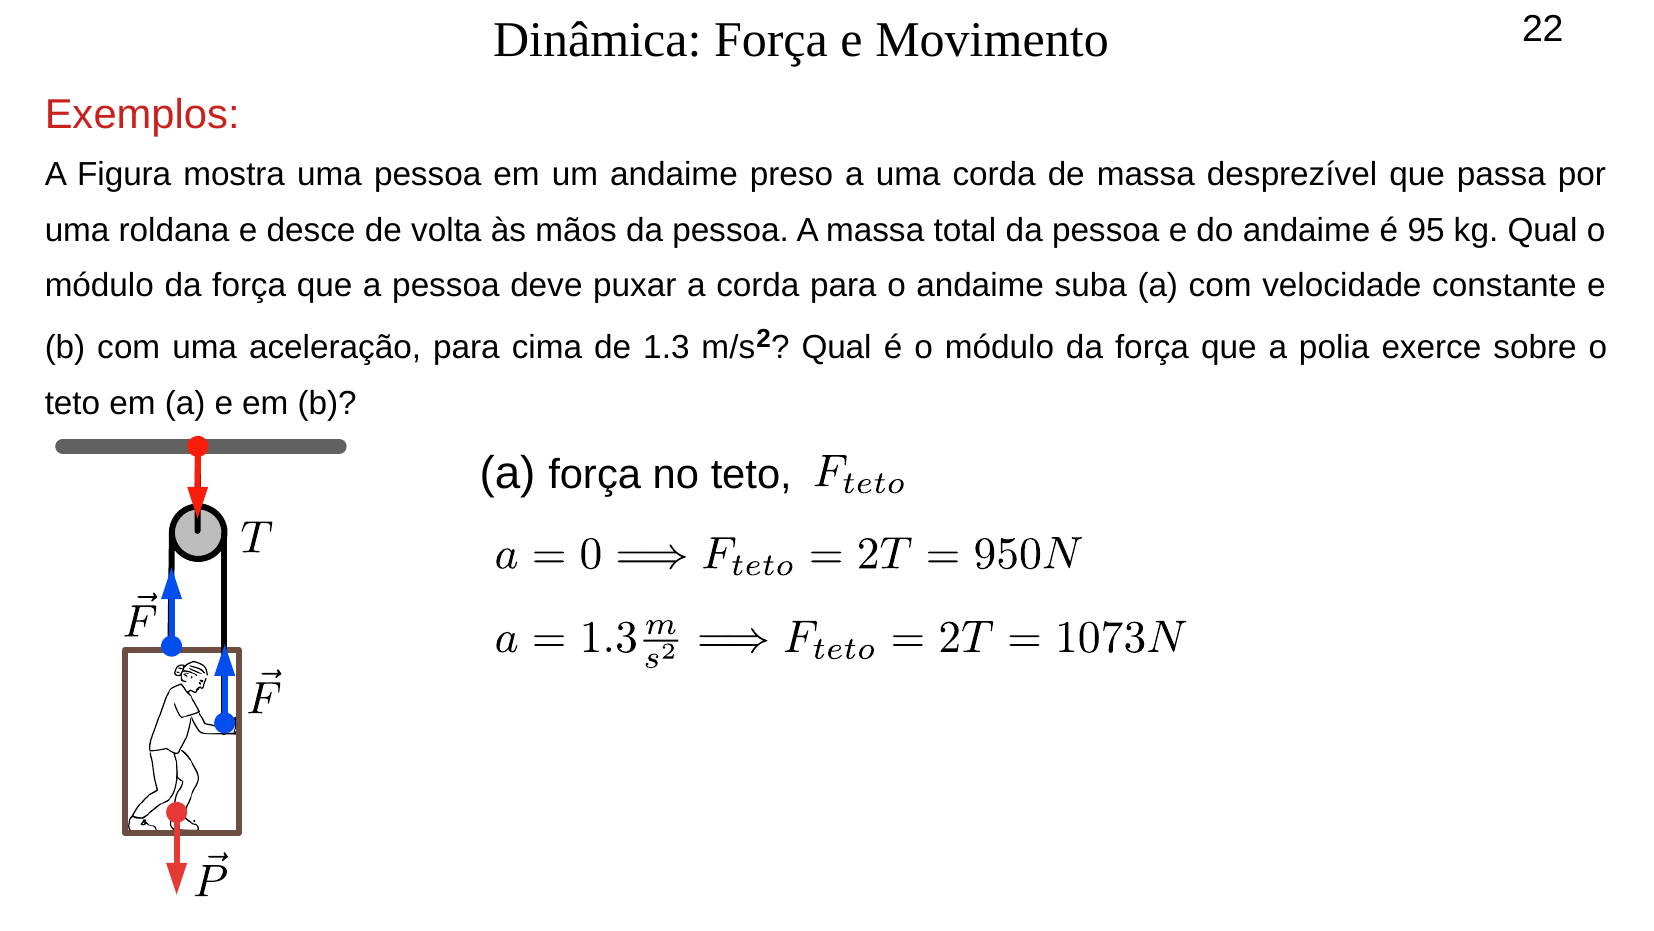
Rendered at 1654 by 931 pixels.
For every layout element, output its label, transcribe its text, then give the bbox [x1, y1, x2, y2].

text_box Dinâmica: Força e Movimento [478, 0, 1149, 82]
picture [192, 852, 228, 897]
picture [494, 619, 1187, 669]
picture [246, 669, 282, 714]
picture [228, 652, 236, 675]
picture [127, 652, 236, 831]
text_box Exemplos: A Figura mostra uma pessoa em um andaime preso a uma corda de massa desprezível que passa por uma roldana e desce de volta às mãos da pessoa. A massa total da pessoa e do andaime é 95 kg. Qual o módulo da força que a pessoa deve puxar a corda para o andaime suba (a) com velocidade constante e (b) com uma aceleração, para cima de 1.3 m/s2? Qual é o módulo da força que a polia exerce sobre o teto em (a) e em (b)? (a) força no teto, [30, 83, 1624, 506]
picture [240, 521, 273, 553]
picture [494, 537, 1083, 576]
picture [228, 676, 236, 721]
text_box [171, 506, 225, 559]
picture [122, 592, 158, 637]
text_box <number> [1507, 0, 1654, 71]
picture [810, 453, 906, 496]
